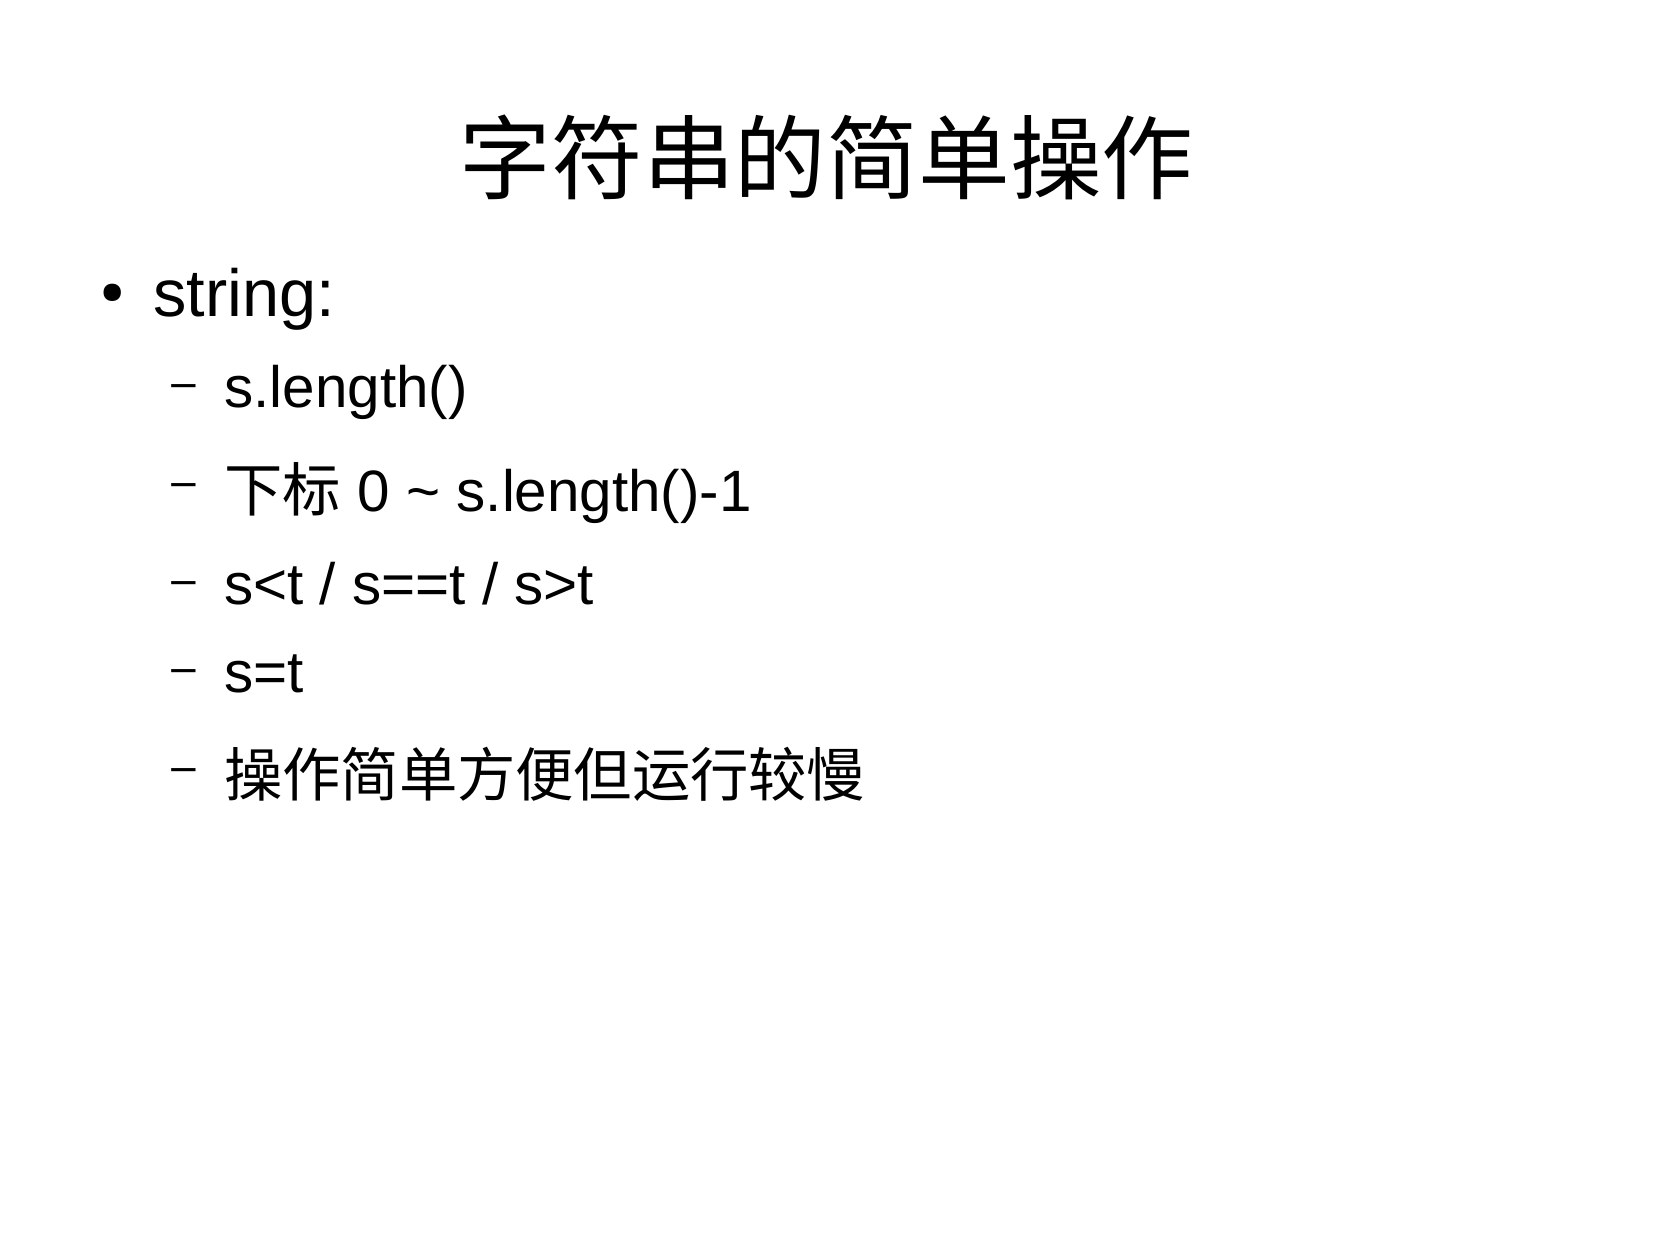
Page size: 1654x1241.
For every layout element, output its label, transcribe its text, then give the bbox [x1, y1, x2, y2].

title 字符串的简单操作 [82, 49, 1571, 256]
list string: s.length() 下标0 ~ s.length()-1 s<t / s==t / s>t s=t 操作简单方便但运行较慢 [82, 256, 1571, 1205]
